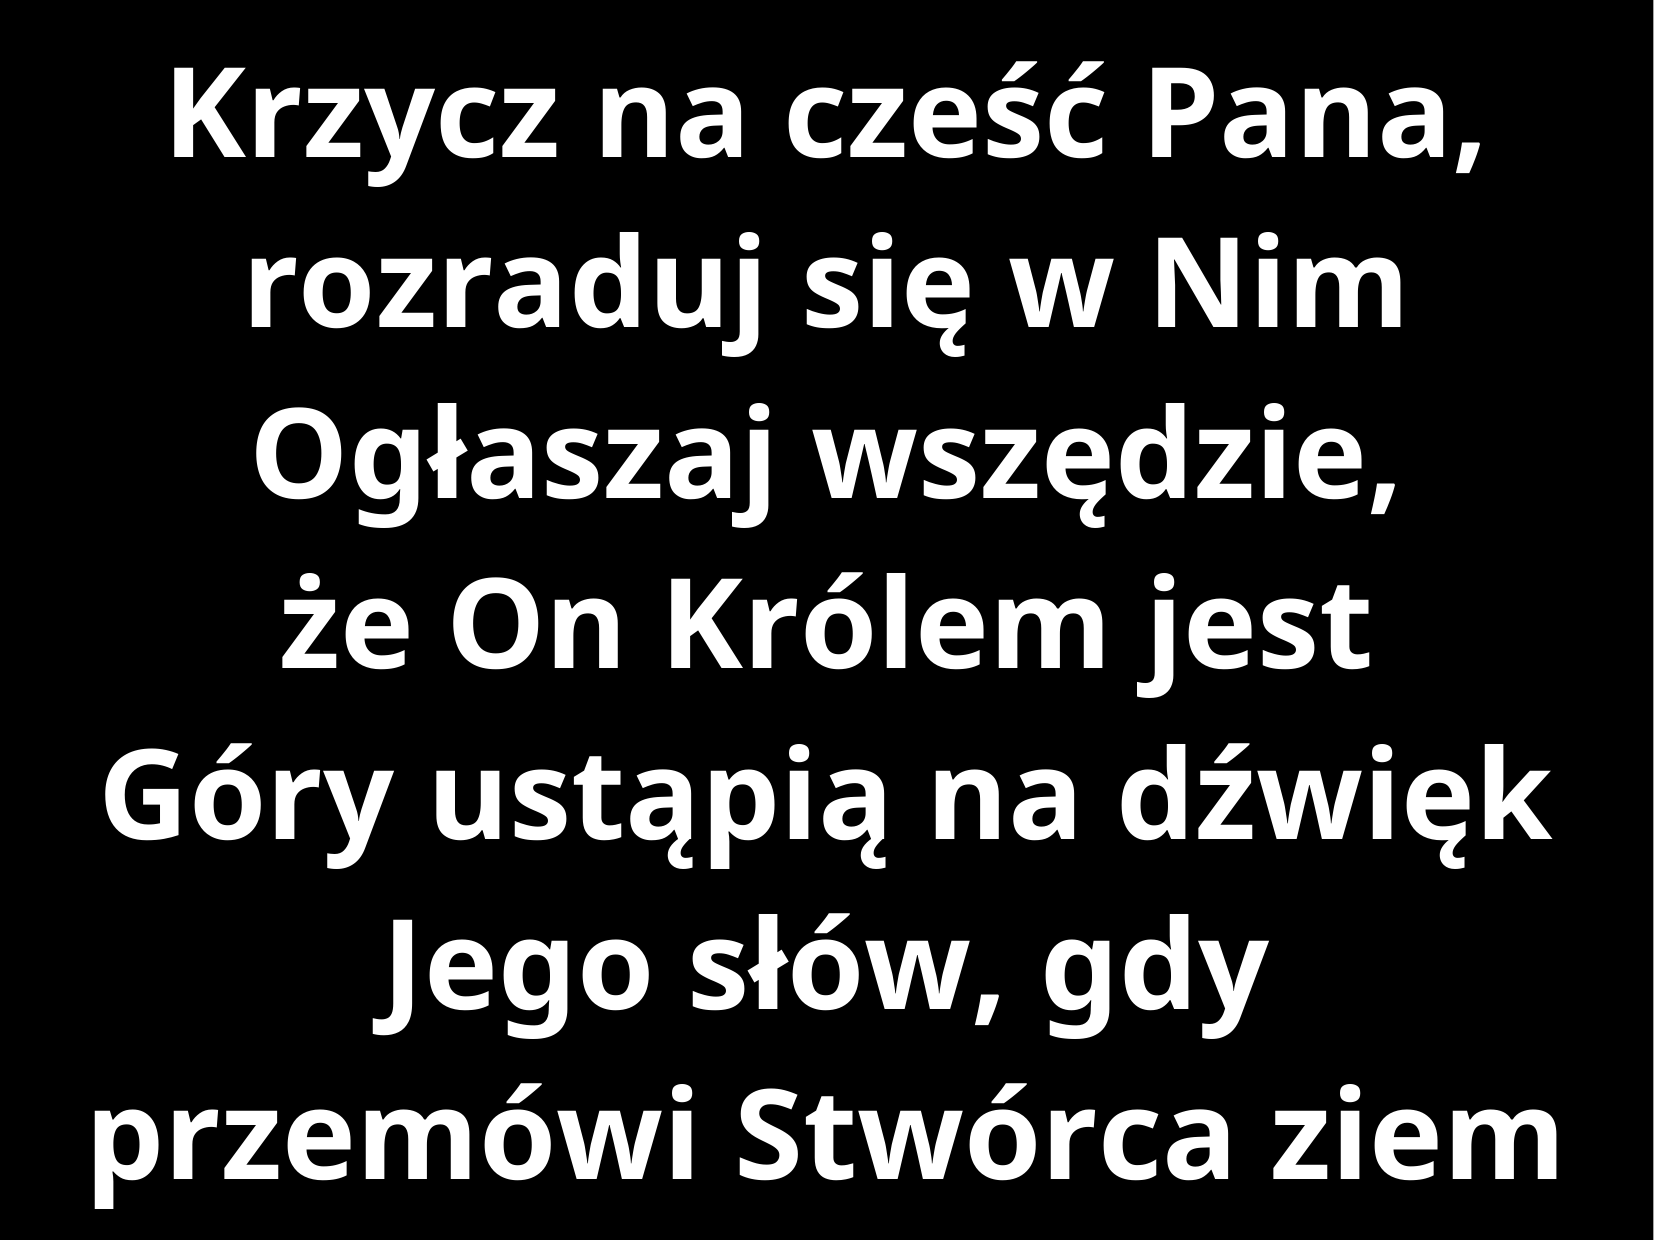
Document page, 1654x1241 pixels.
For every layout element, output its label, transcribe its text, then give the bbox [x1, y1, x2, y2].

subtitle Krzycz na cześć Pana, rozraduj się w Nim Ogłaszaj wszędzie, że On Królem jest Góry ustąpią na dźwięk Jego słów, gdy przemówi Stwórca ziem [0, 0, 1654, 1241]
